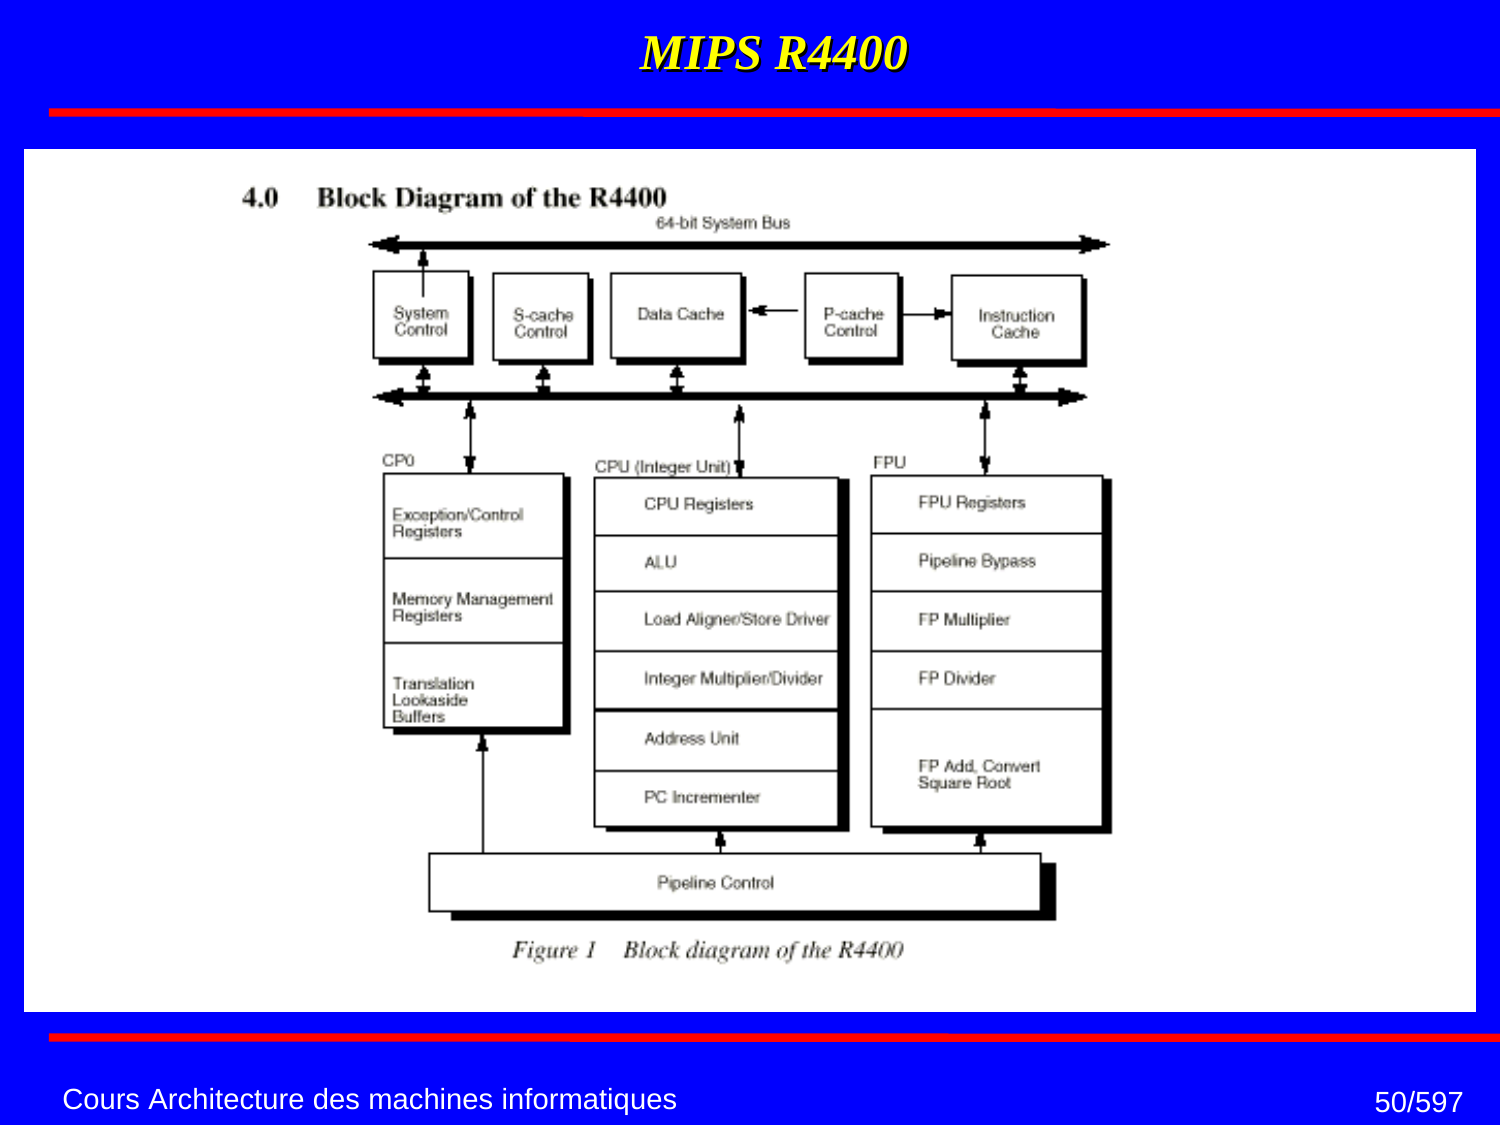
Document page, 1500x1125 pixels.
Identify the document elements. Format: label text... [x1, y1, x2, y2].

picture [24, 149, 1476, 1012]
title MIPS R4400 [141, 15, 1406, 88]
